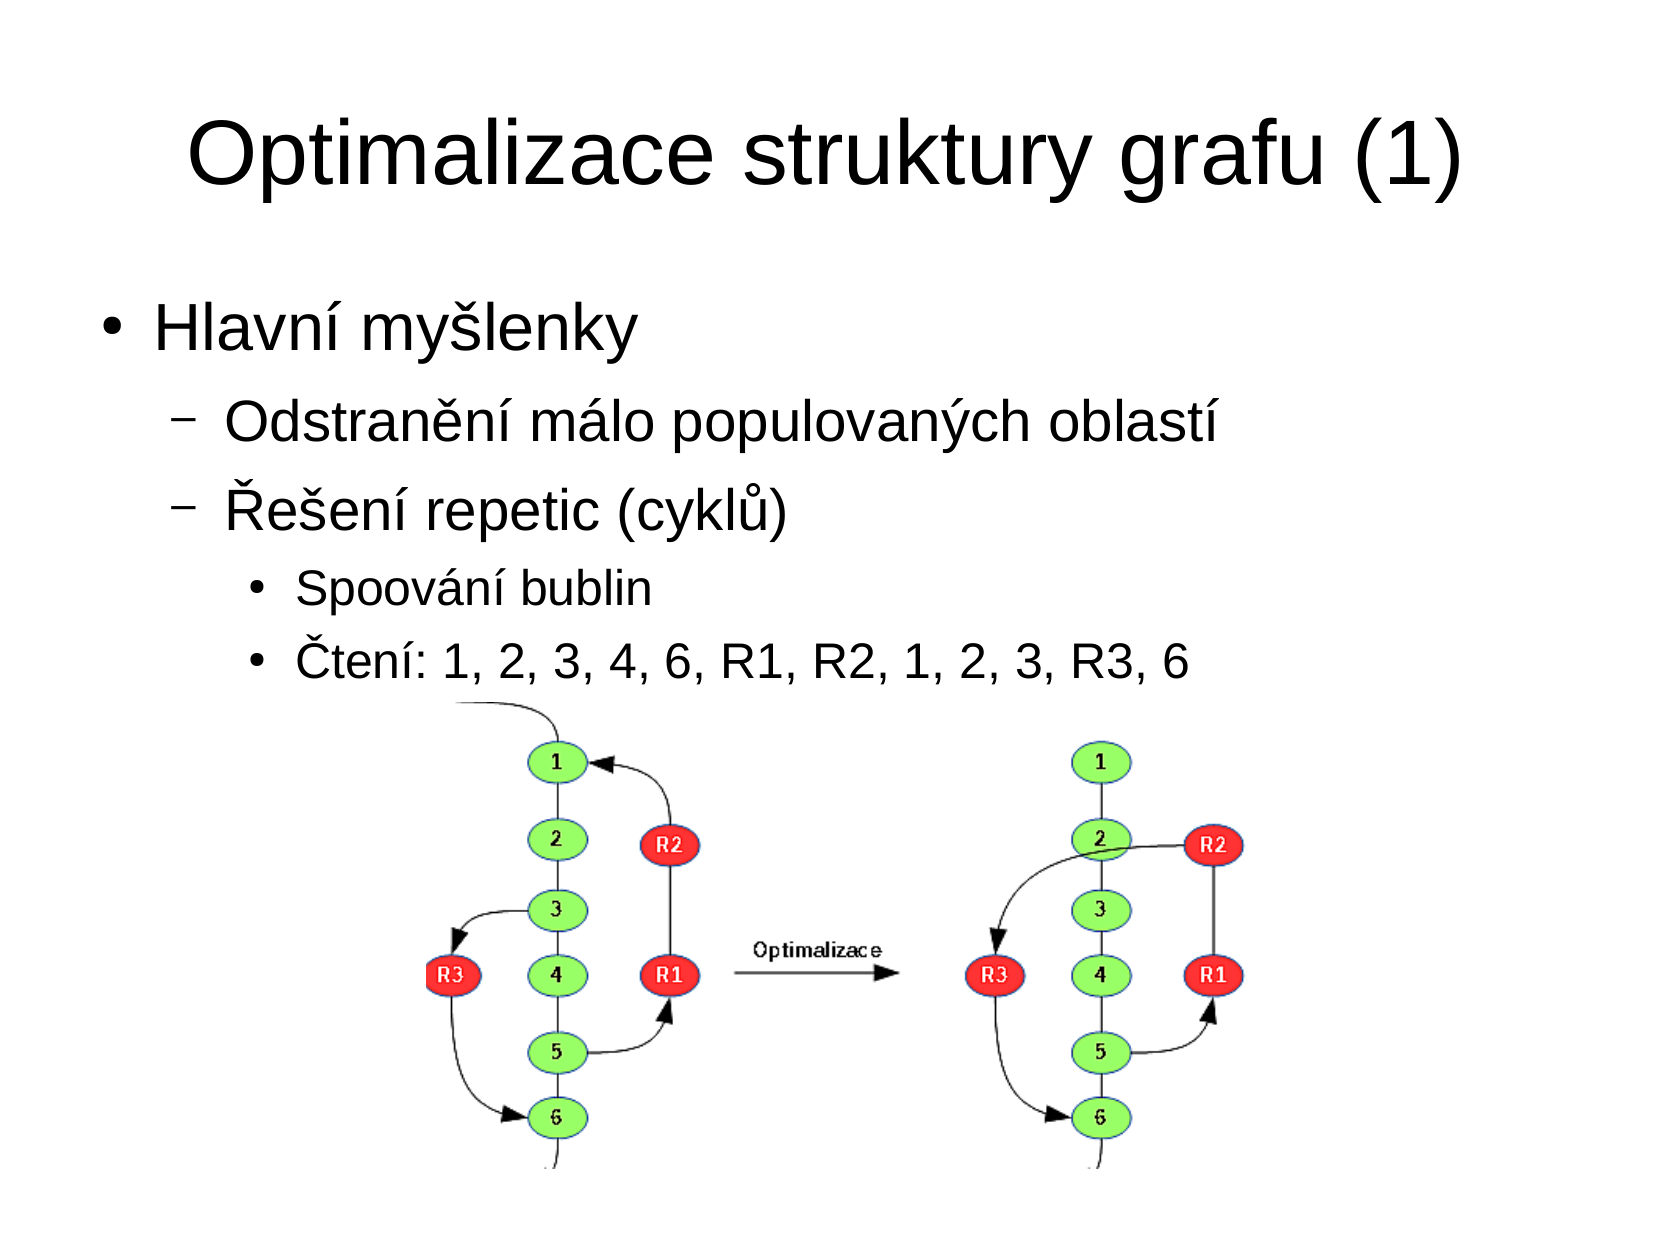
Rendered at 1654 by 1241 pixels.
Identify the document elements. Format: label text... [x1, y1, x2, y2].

picture [426, 702, 1253, 1169]
title Optimalizace struktury grafu (1) [82, 49, 1571, 257]
list Hlavní myšlenky Odstranění málo populovaných oblastí Řešení repetic (cyklů) Spoování bublin Čtení: 1, 2, 3, 4, 6, R1, R2, 1, 2, 3, R3, 6 [82, 290, 1571, 804]
